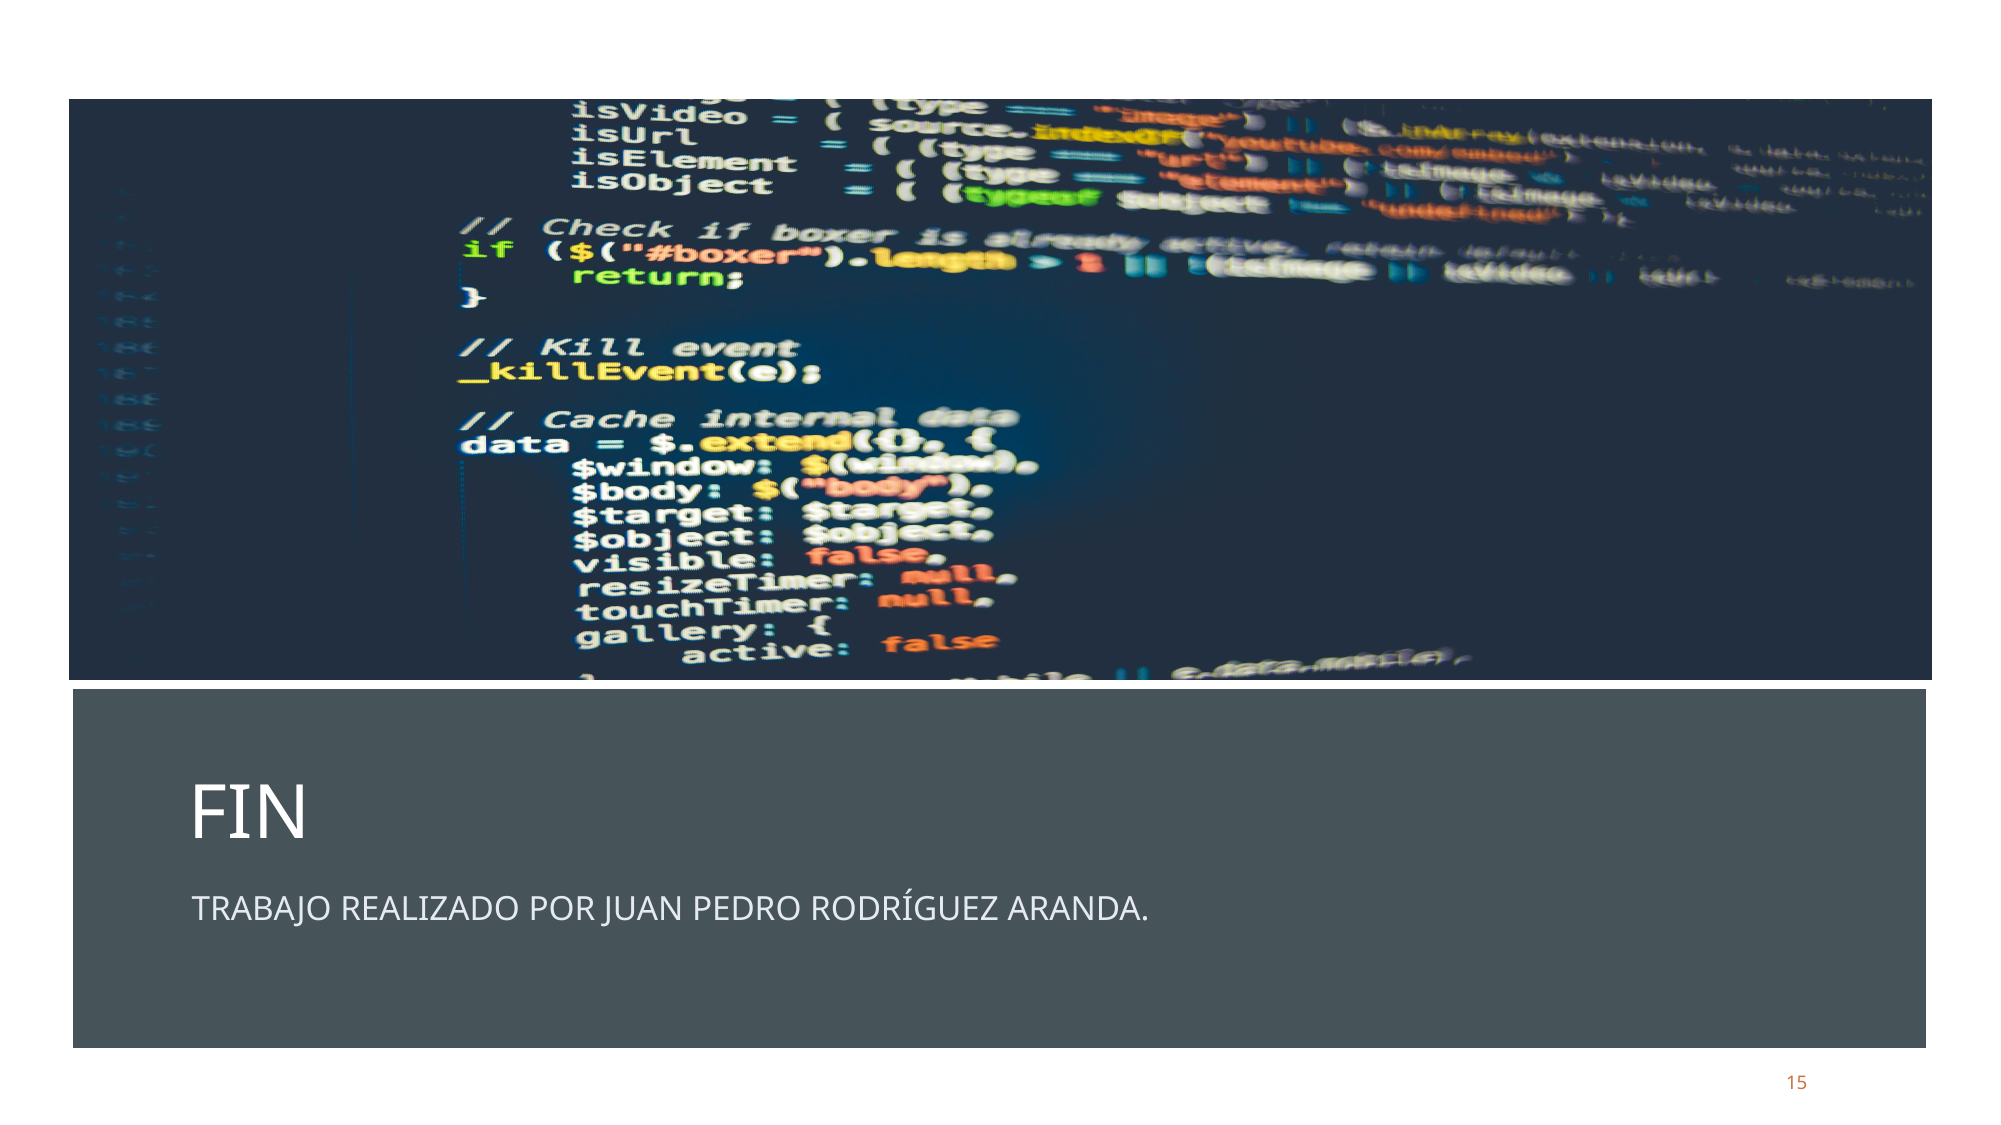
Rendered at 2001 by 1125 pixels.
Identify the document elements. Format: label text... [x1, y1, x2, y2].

list Trabajo realizado por Juan pedro rodríguez Aranda. [176, 872, 1820, 984]
picture [69, 99, 1932, 680]
title fiN [173, 699, 1715, 862]
slide_number 11 [1770, 1053, 1944, 1114]
